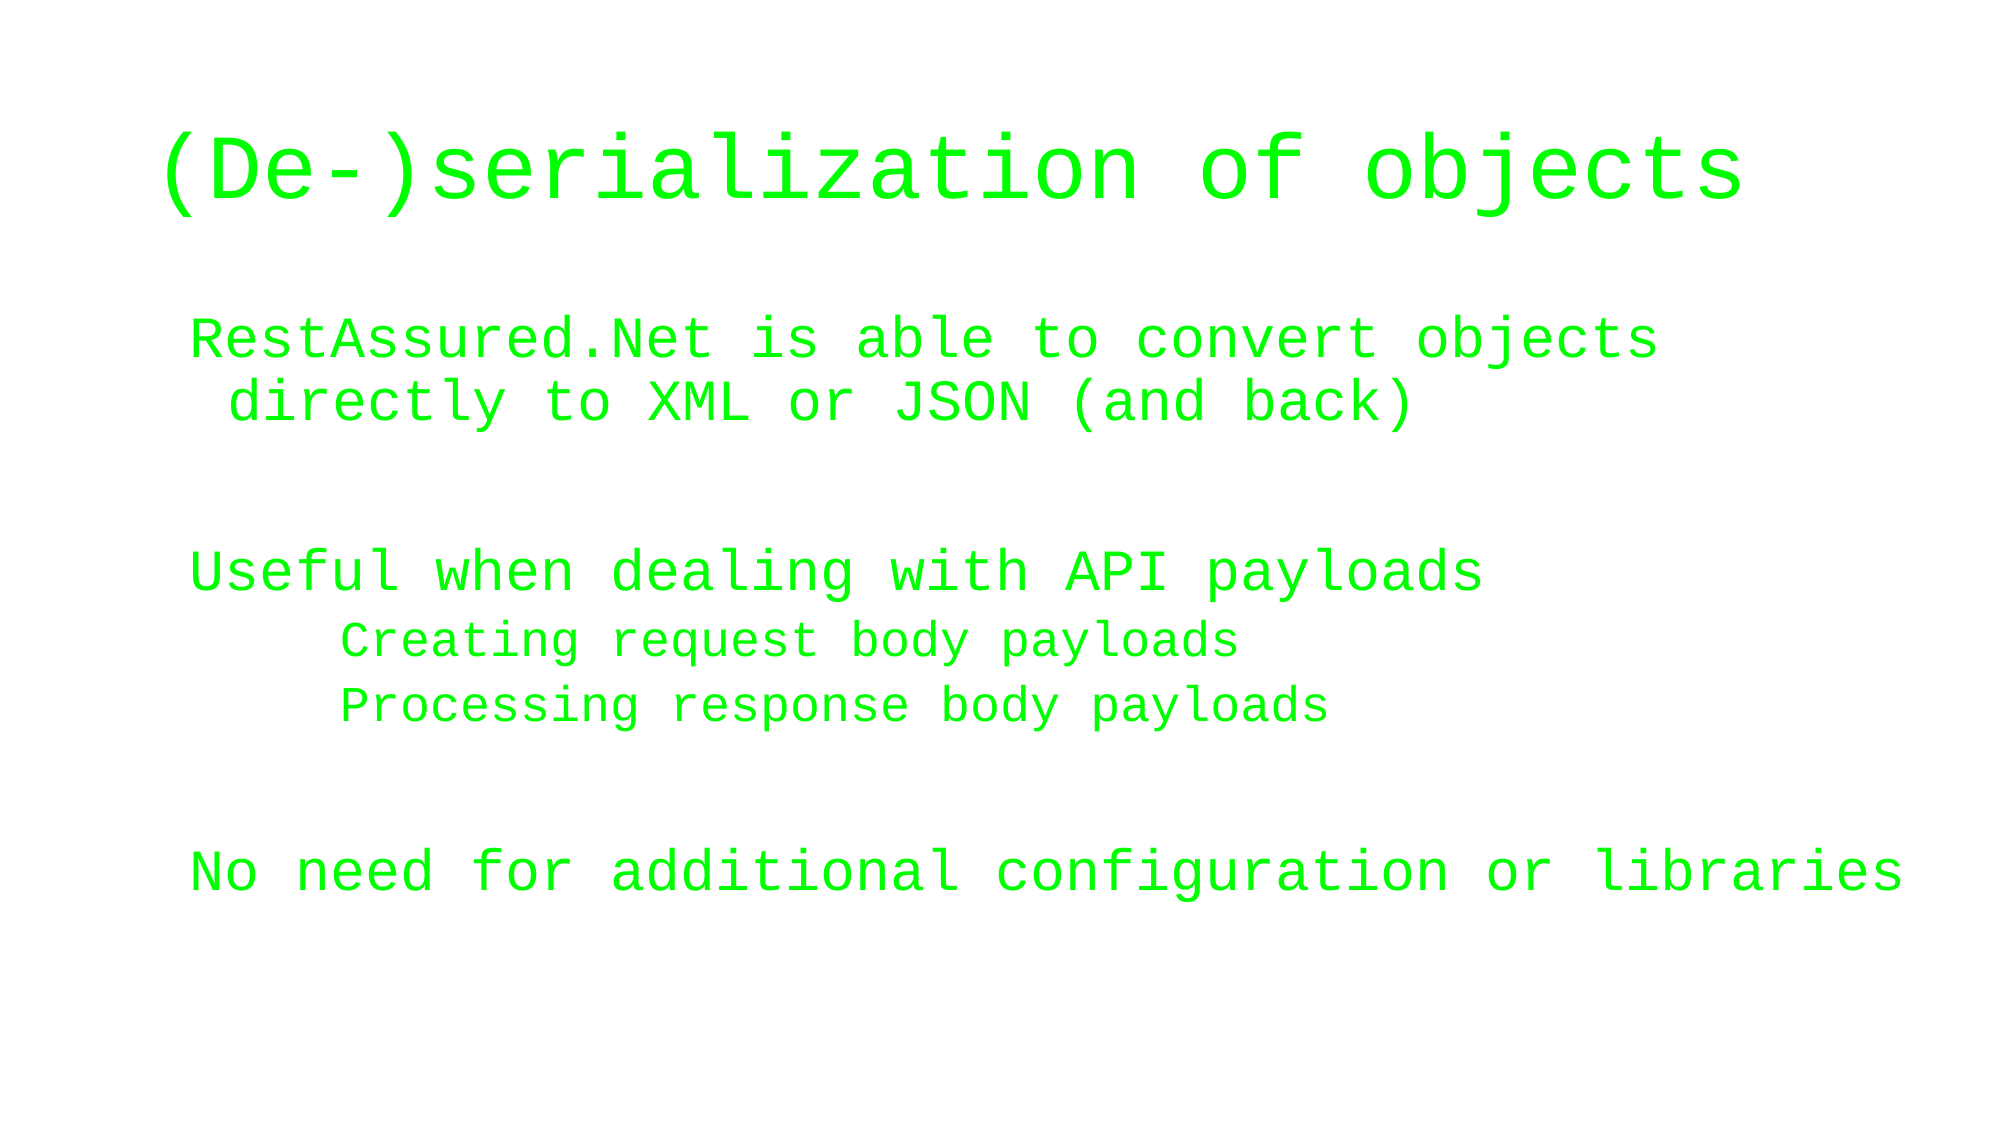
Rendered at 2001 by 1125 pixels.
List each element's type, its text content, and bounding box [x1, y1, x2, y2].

list RestAssured.Net is able to convert objects directly to XML or JSON (and back) Useful when dealing with API payloads Creating request body payloads Processing response body payloads No need for additional configuration or libraries [137, 299, 1945, 1014]
title (De-)serialization of objects [137, 59, 1863, 278]
